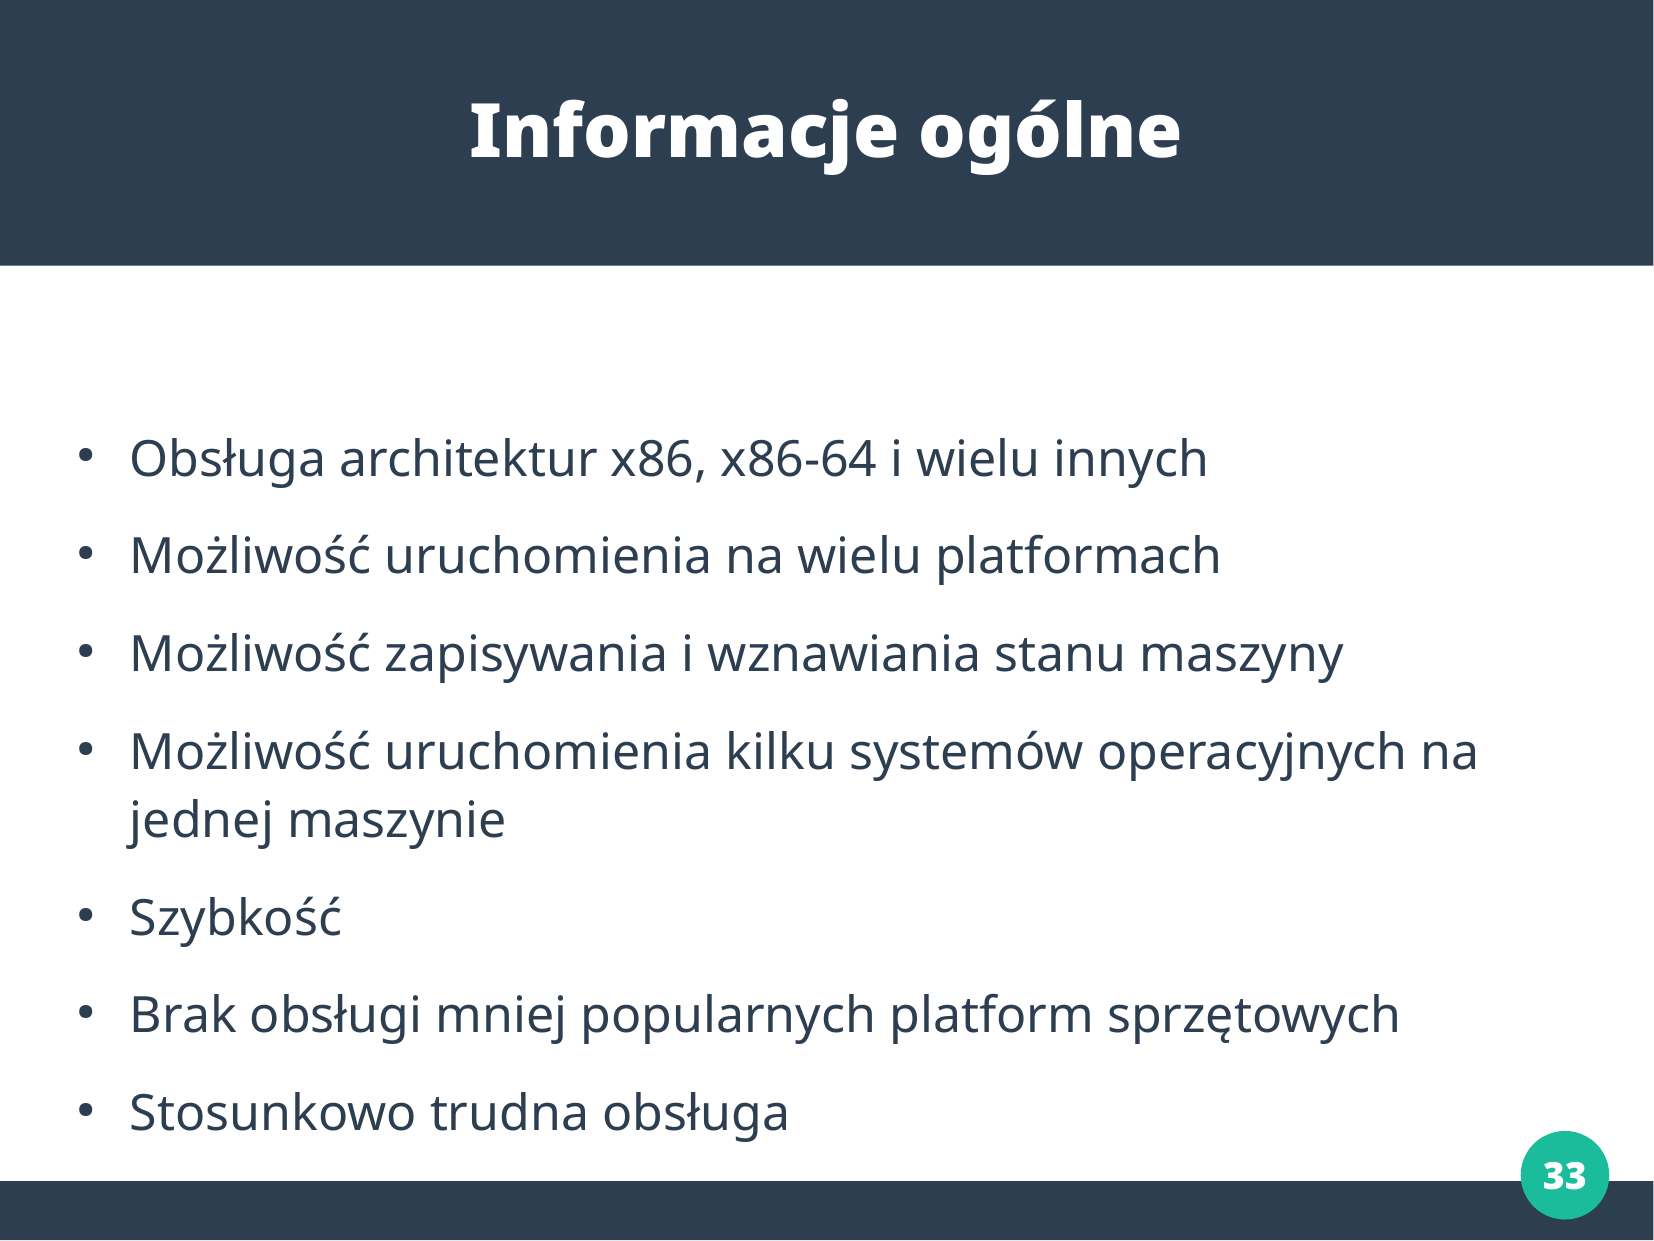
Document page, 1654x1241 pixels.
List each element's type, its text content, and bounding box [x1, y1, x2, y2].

title Informacje ogólne [59, 49, 1595, 207]
list Obsługa architektur x86, x86-64 i wielu innych Możliwość uruchomienia na wielu platformach Możliwość zapisywania i wznawiania stanu maszyny Możliwość uruchomienia kilku systemów operacyjnych na jednej maszynie Szybkość Brak obsługi mniej popularnych platform sprzętowych Stosunkowo trudna obsługa [59, 324, 1595, 1152]
